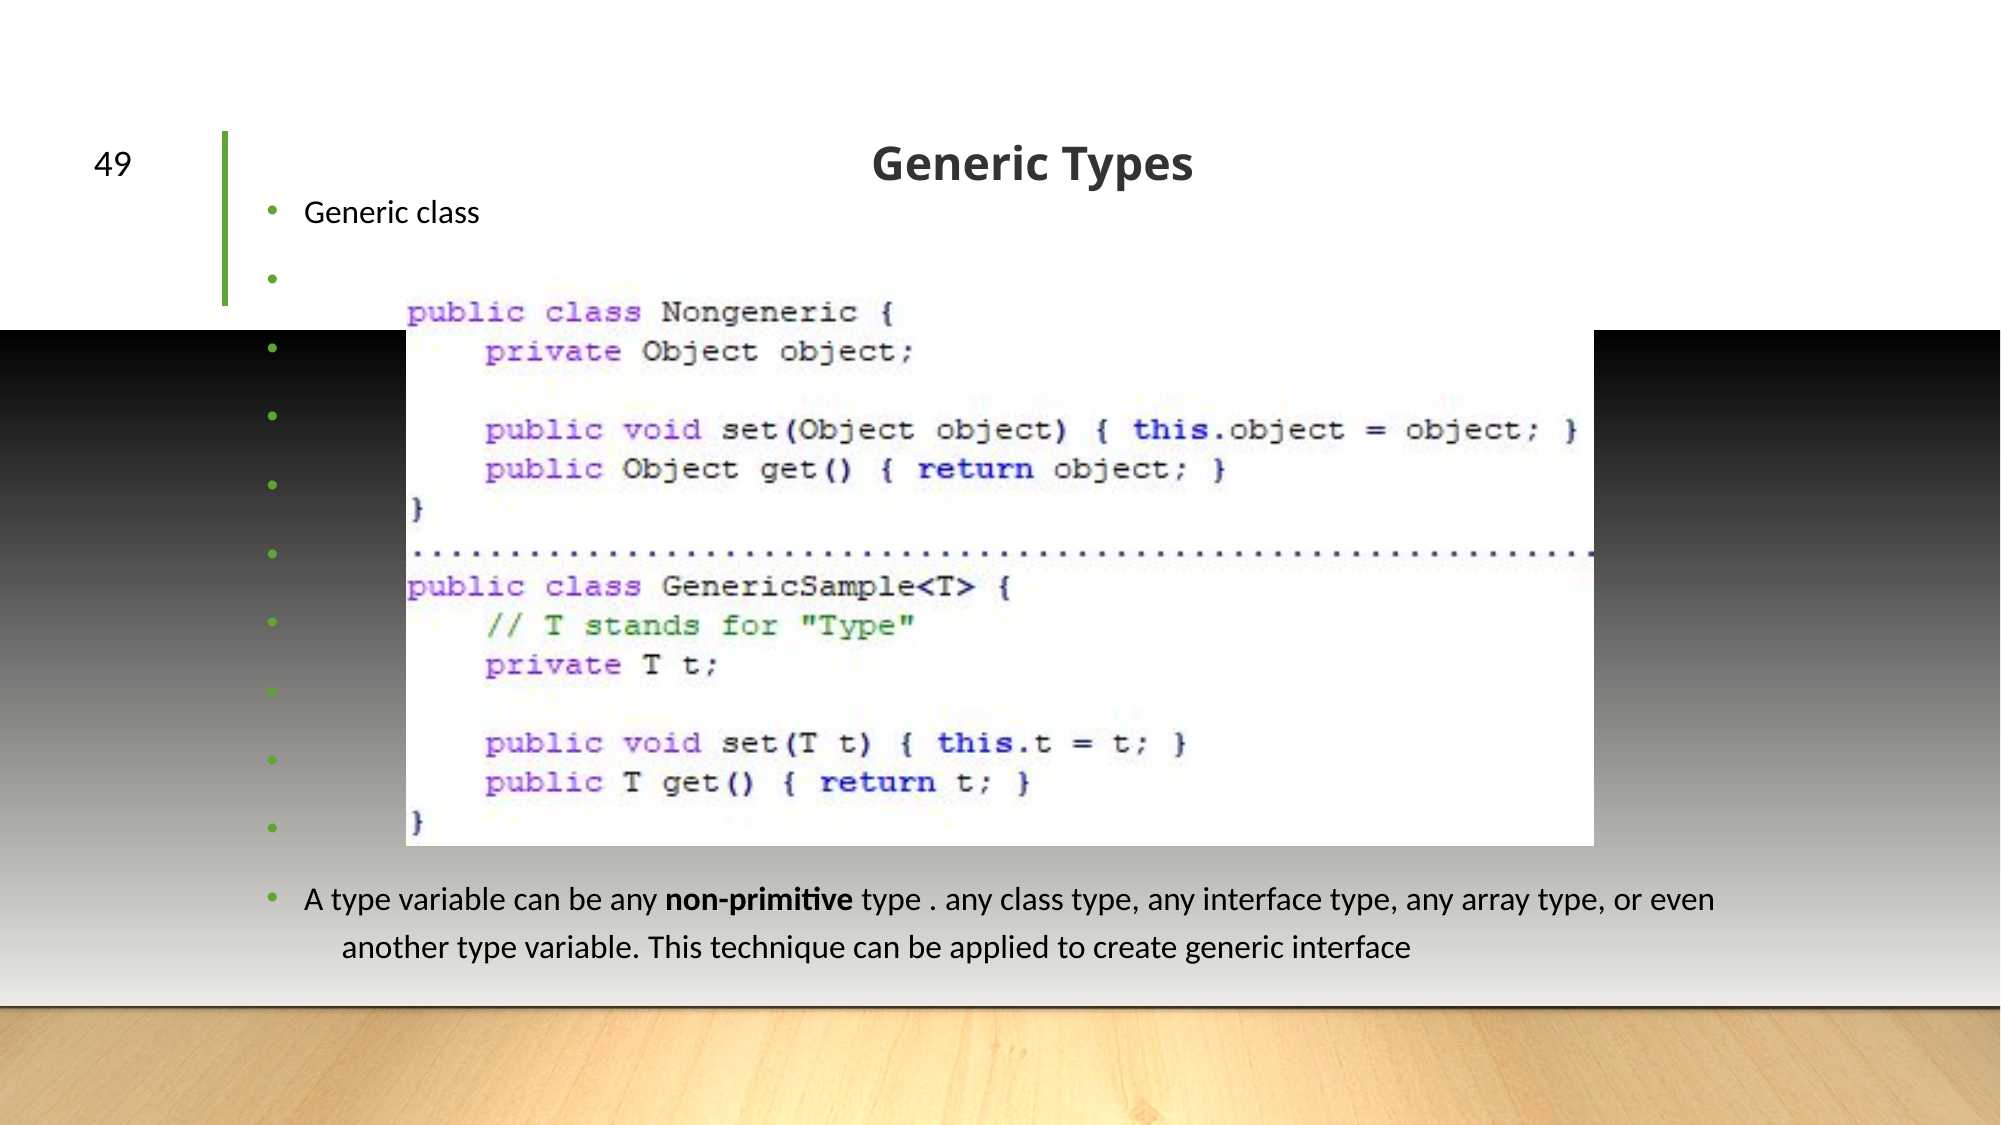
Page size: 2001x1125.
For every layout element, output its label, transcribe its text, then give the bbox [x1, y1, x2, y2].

title Generic Types [251, 131, 1814, 174]
list Generic class A type variable can be any non-primitive type . any class type, any interface type, any array type, or even another type variable. This technique can be applied to create generic interface [251, 174, 1814, 1014]
picture [406, 279, 1594, 846]
text_box [78, 131, 212, 214]
